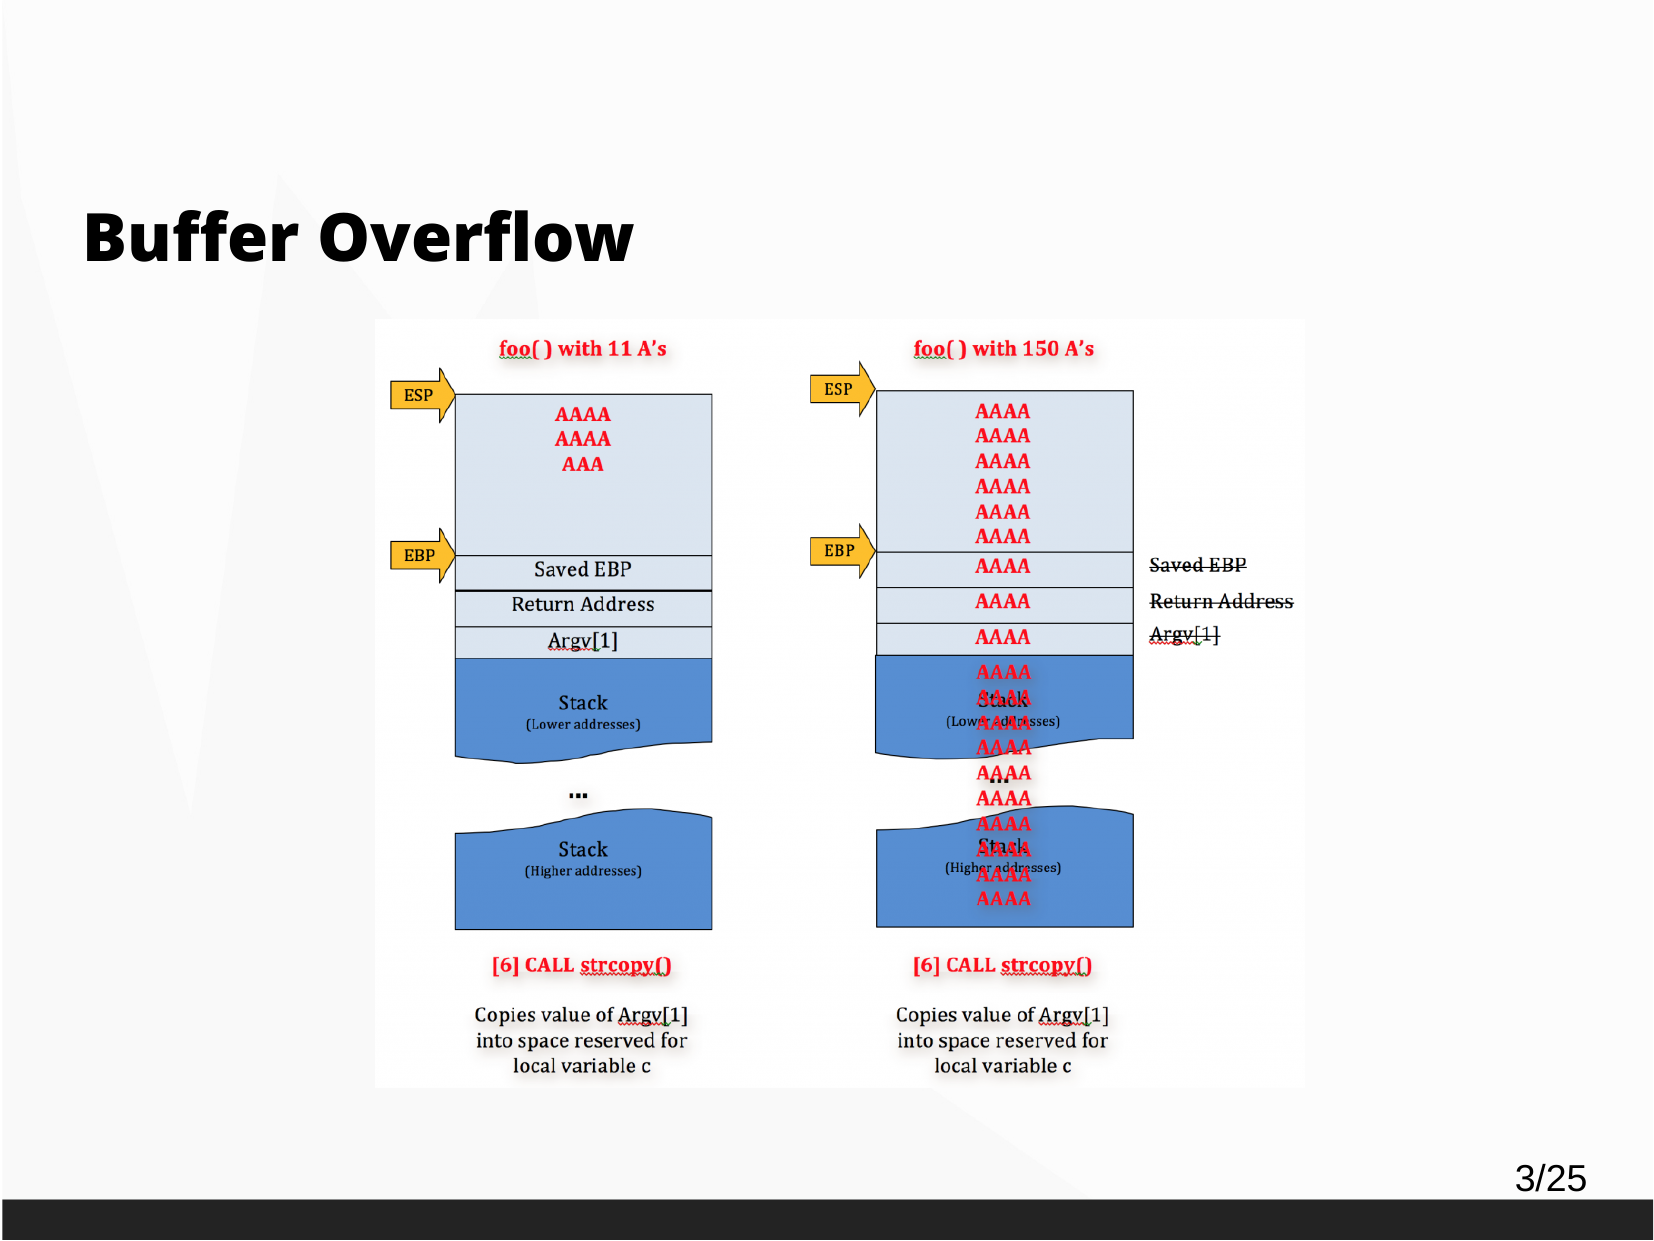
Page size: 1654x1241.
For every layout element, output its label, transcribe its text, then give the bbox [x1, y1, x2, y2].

title Buffer Overflow [82, 139, 1571, 332]
picture [2, 0, 1654, 1241]
text_box 3/25 [1500, 1149, 1651, 1201]
